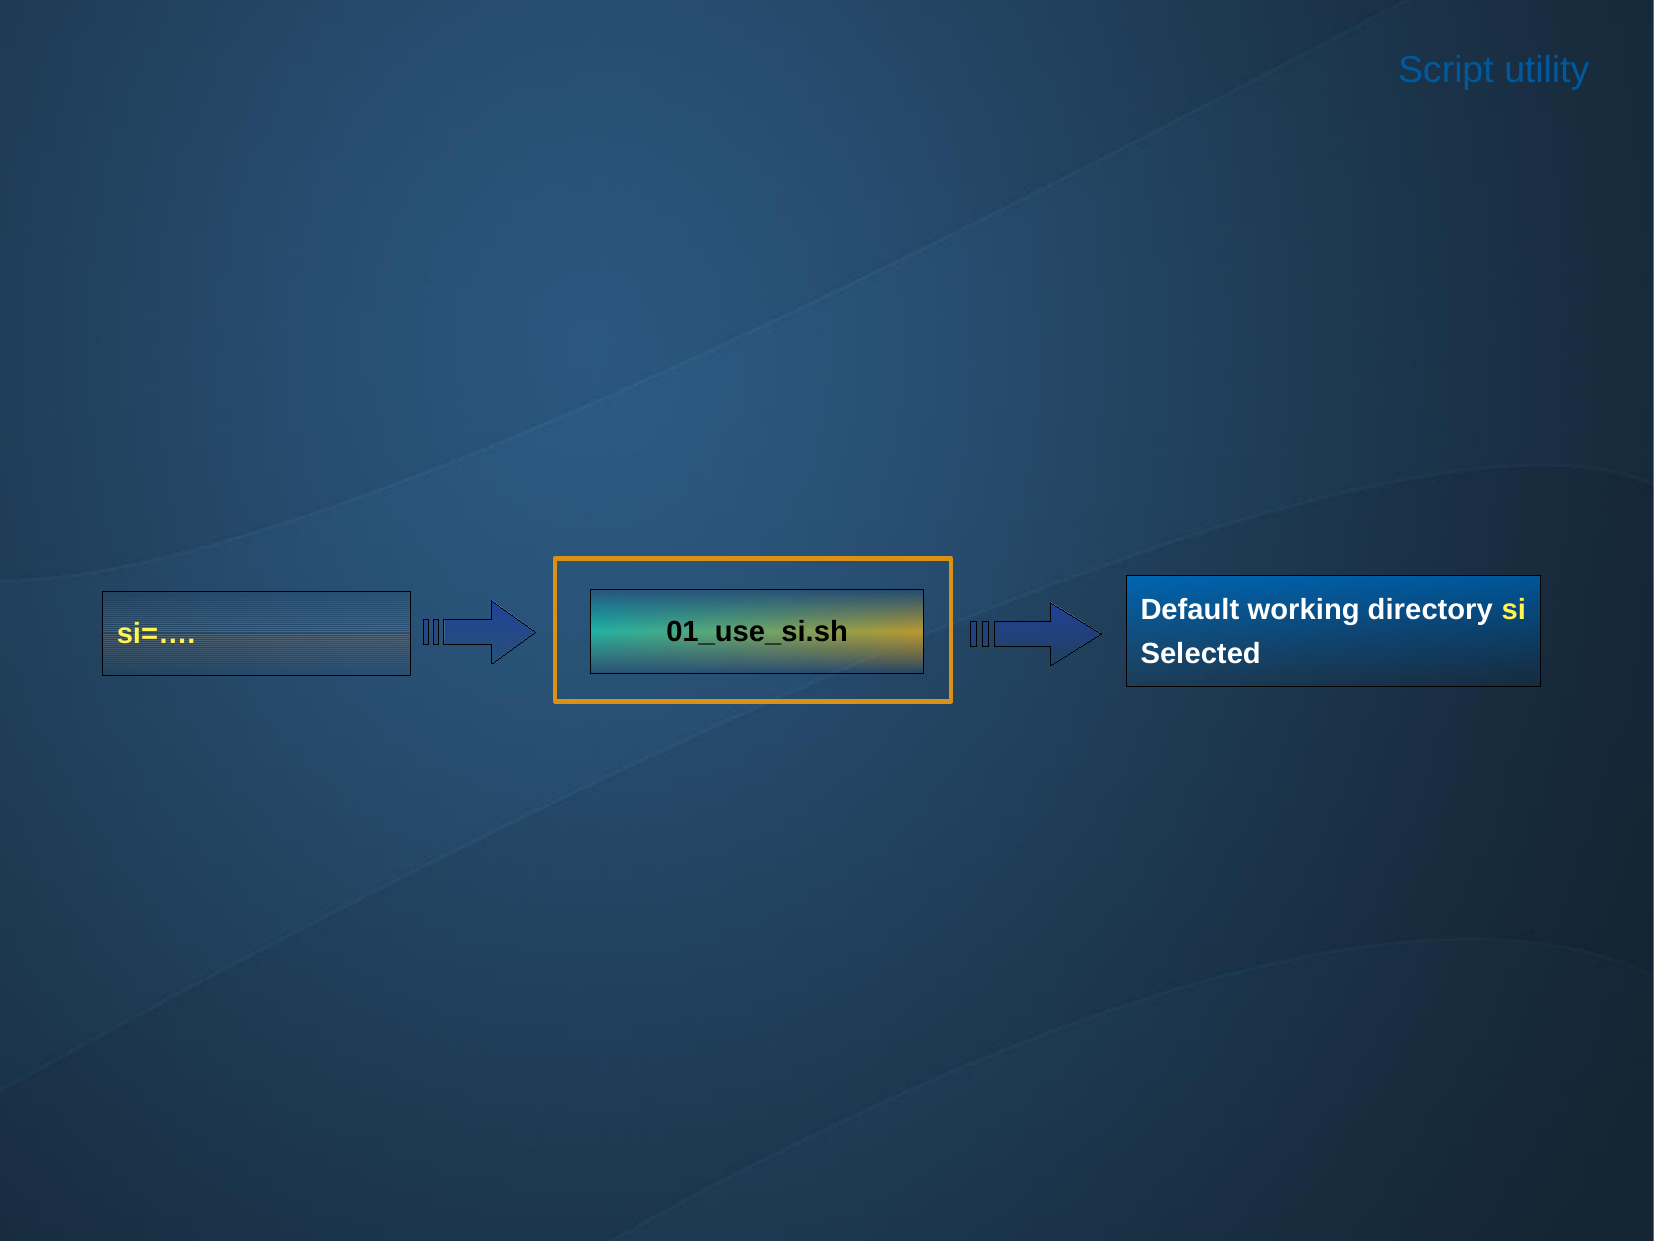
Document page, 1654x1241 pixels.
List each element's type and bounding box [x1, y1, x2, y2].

text_box [492, 601, 507, 612]
picture [0, 0, 1654, 1241]
text_box [1051, 603, 1068, 614]
